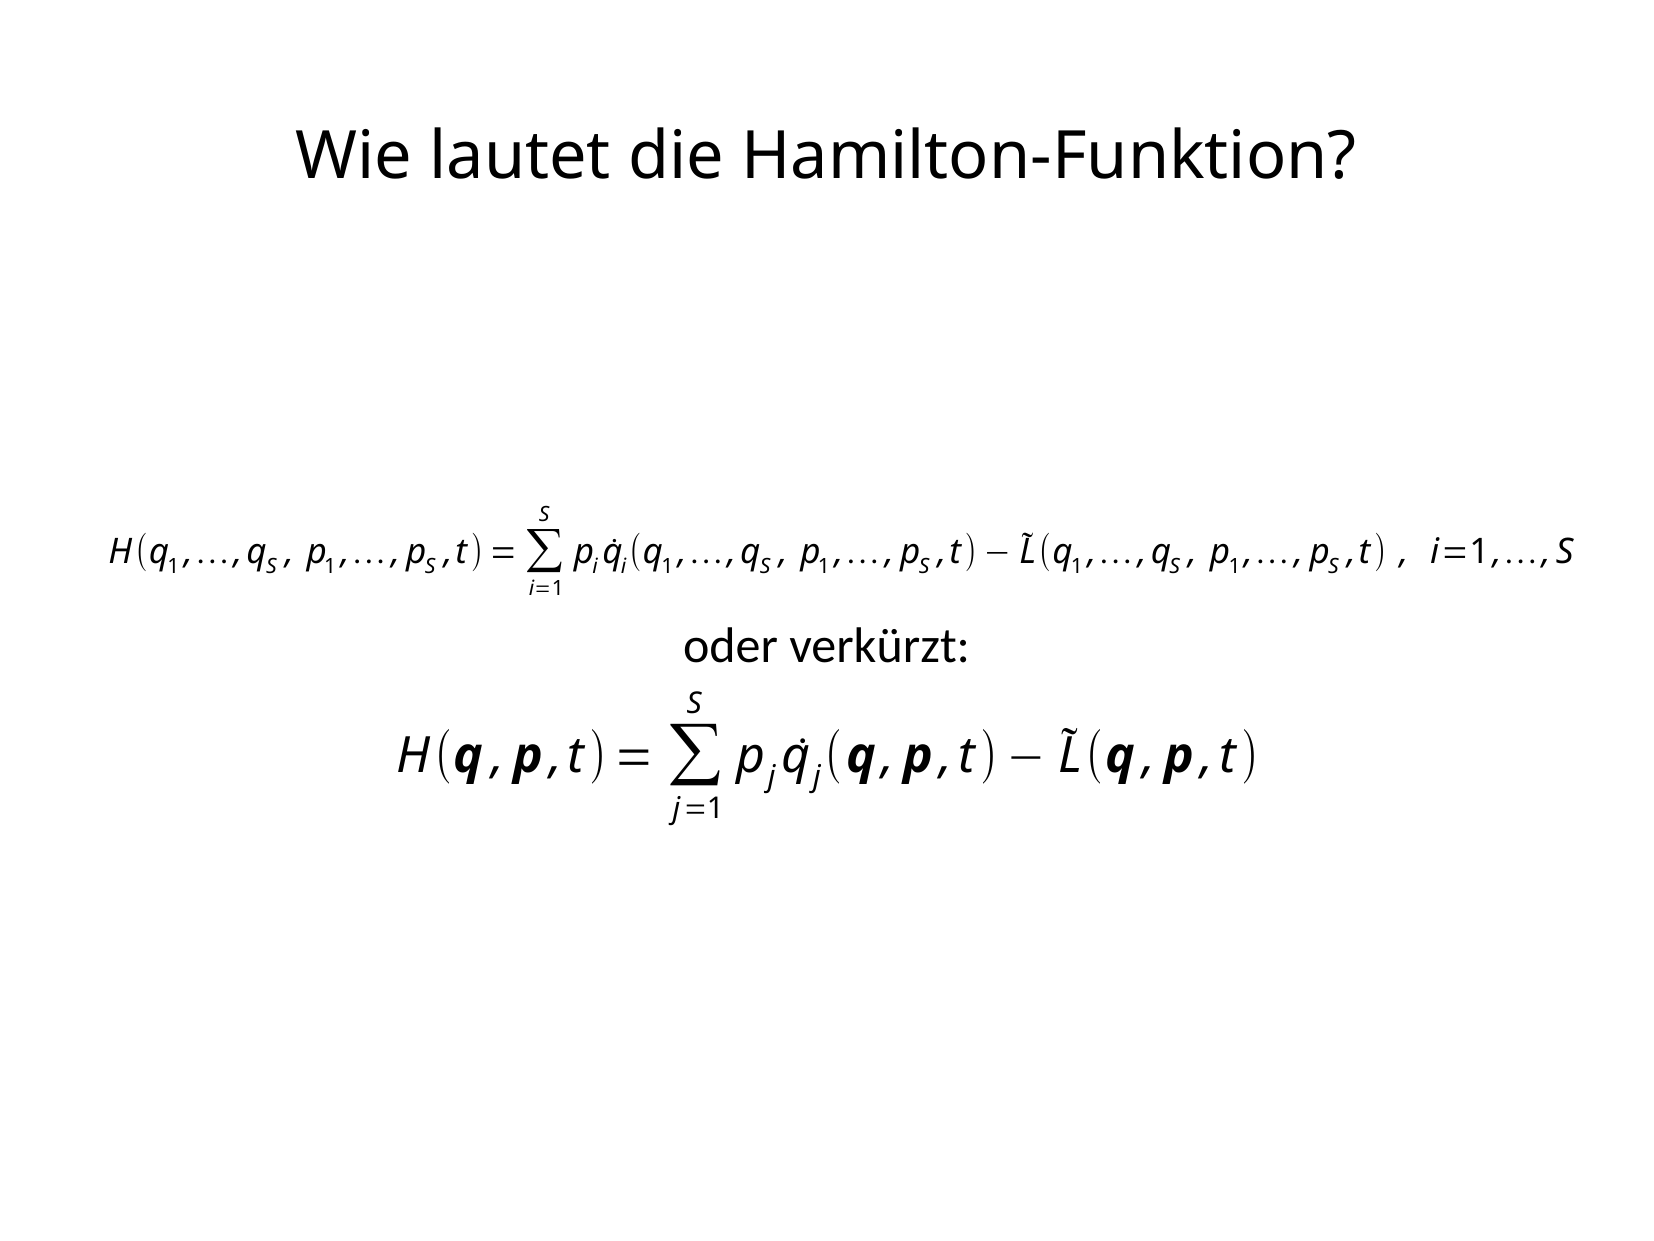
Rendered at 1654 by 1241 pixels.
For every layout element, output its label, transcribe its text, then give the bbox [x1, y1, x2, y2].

chart [389, 685, 1264, 827]
title Wie lautet die Hamilton-Funktion? [82, 49, 1571, 257]
chart [104, 502, 1581, 602]
subtitle oder verkürzt: [82, 290, 1571, 1010]
